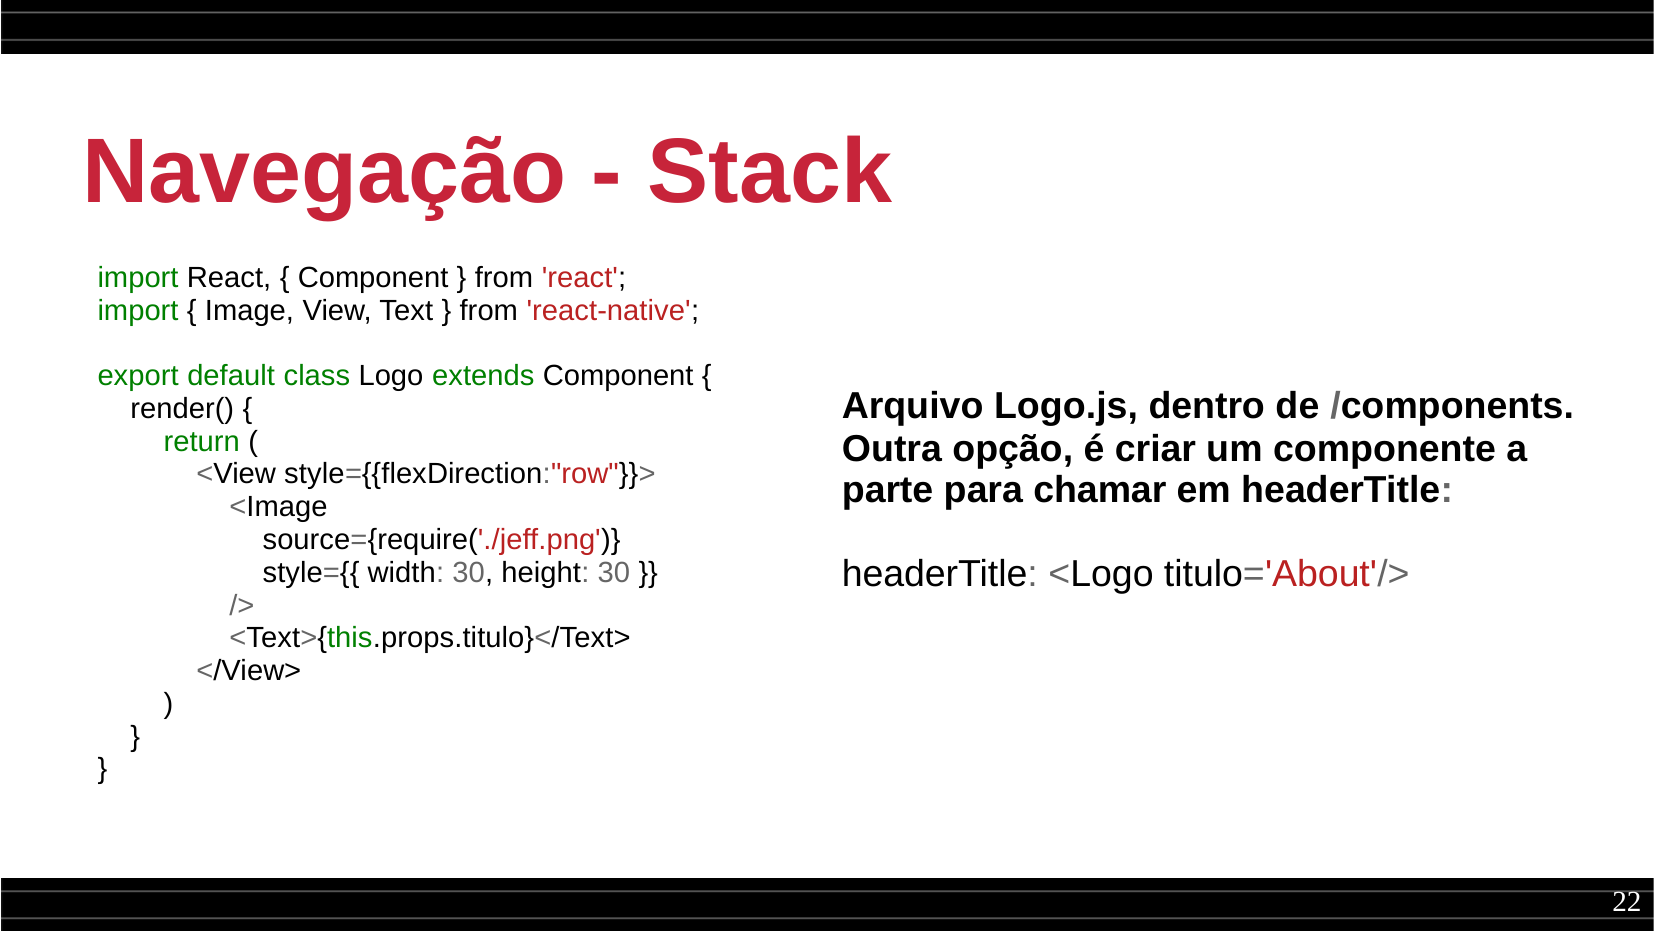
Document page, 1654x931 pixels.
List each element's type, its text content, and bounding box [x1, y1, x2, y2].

picture [1, 0, 1654, 54]
text_box Arquivo Logo.js, dentro de /components. Outra opção, é criar um componente a parte para chamar em headerTitle: headerTitle: <Logo titulo='About'/> [827, 377, 1590, 645]
text_box import React, { Component } from 'react'; import { Image, View, Text } from 'react-native'; export default class Logo extends Component { render() { return ( <View style={{flexDirection:"row"}}> <Image source={require('./jeff.png')} style={{ width: 30, height: 30 }} /> <Text>{this.props.titulo}</Text> </View> ) } } [82, 253, 1450, 793]
picture [1, 878, 1654, 931]
title Navegação - Stack [82, 92, 1571, 249]
